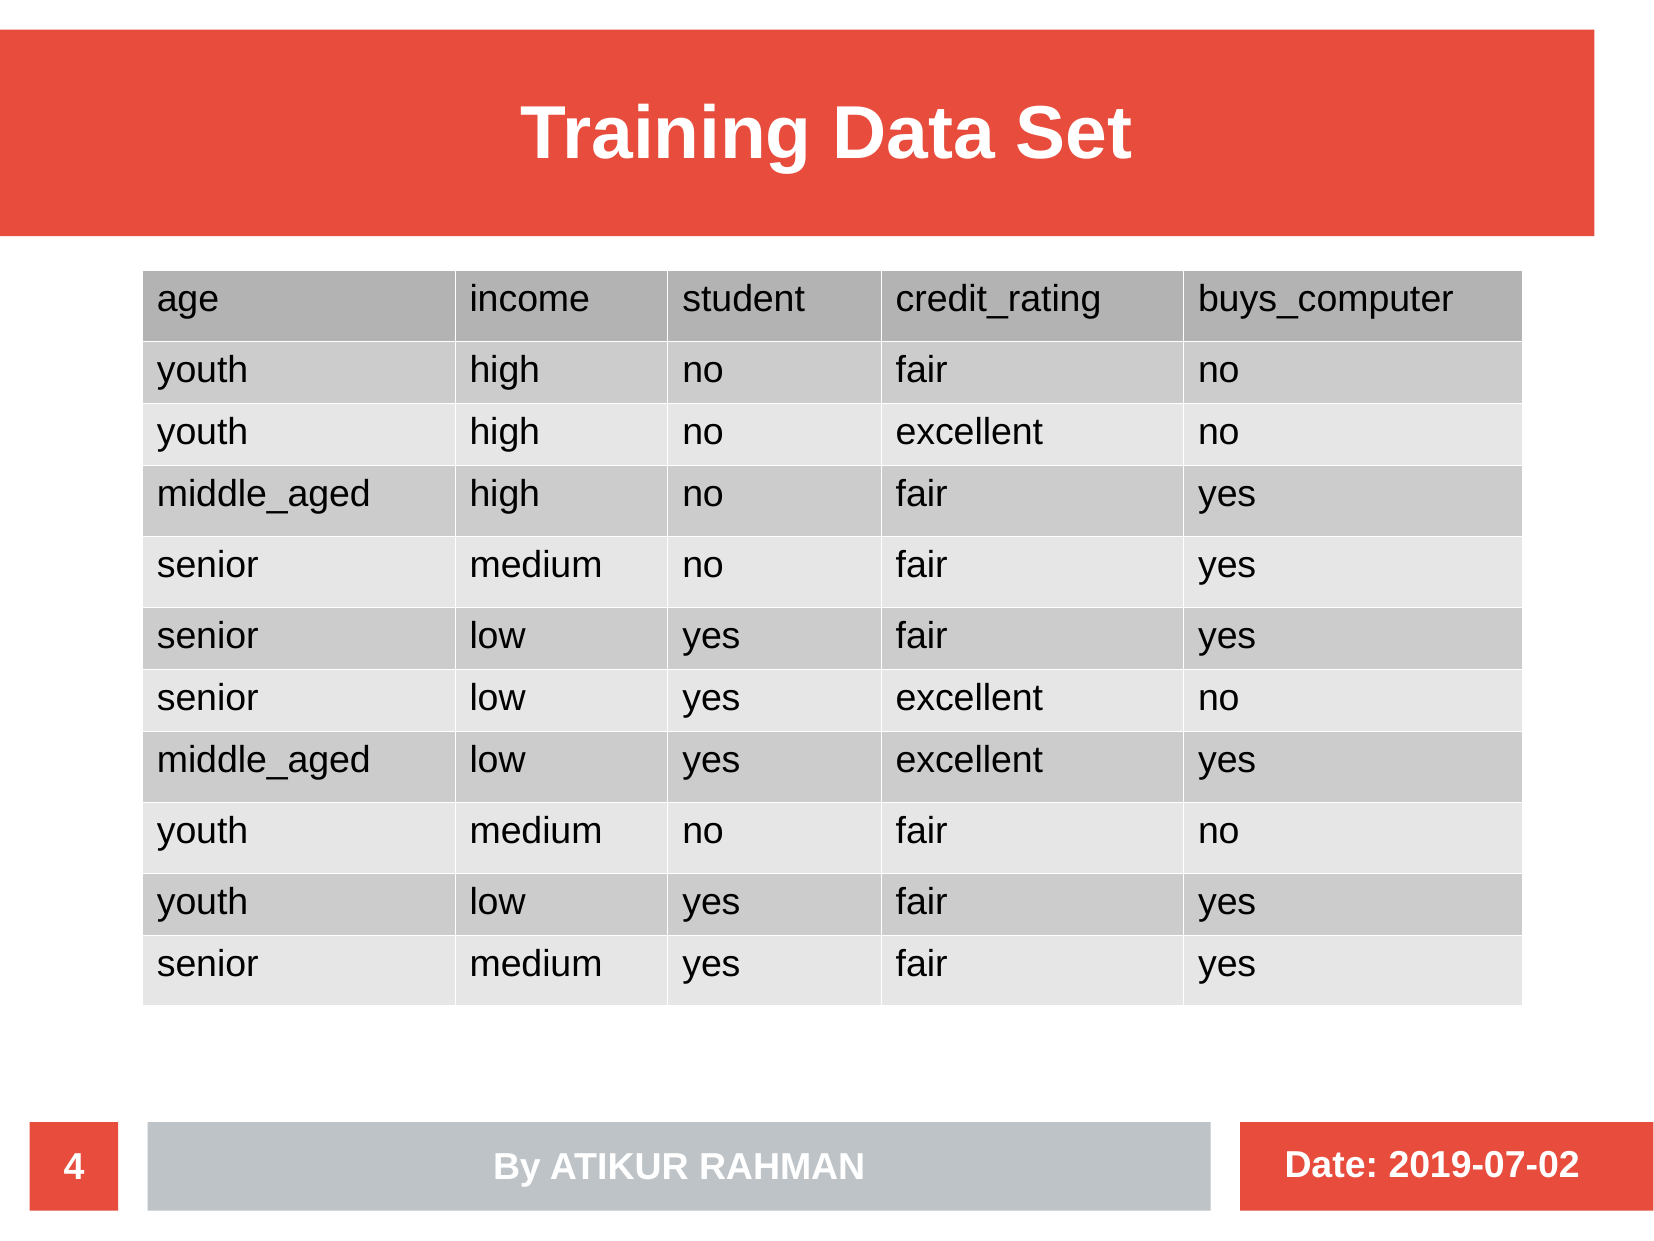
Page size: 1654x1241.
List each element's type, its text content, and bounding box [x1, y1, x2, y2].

table_cell no [668, 537, 881, 607]
table_cell excellent [882, 404, 1183, 465]
table_cell yes [1184, 874, 1522, 935]
table_cell yes [668, 608, 881, 669]
table_cell yes [1184, 466, 1522, 536]
table_cell no [668, 404, 881, 465]
table_cell no [1184, 670, 1522, 731]
table_cell no [1184, 803, 1522, 873]
table_cell medium [456, 803, 667, 873]
table_cell fair [882, 537, 1183, 607]
table_cell yes [668, 670, 881, 731]
table_cell senior [143, 936, 455, 1005]
table_header credit_rating [882, 271, 1183, 341]
table_cell yes [668, 936, 881, 1005]
table_header age [143, 271, 455, 341]
table_cell fair [882, 803, 1183, 873]
table_cell yes [1184, 936, 1522, 1005]
table_cell medium [456, 936, 667, 1005]
table_cell fair [882, 342, 1183, 403]
table_cell high [456, 342, 667, 403]
table_header income [456, 271, 667, 341]
table_cell high [456, 466, 667, 536]
table_cell yes [668, 732, 881, 802]
table_cell low [456, 874, 667, 935]
table_cell low [456, 732, 667, 802]
table_cell fair [882, 466, 1183, 536]
title Training Data Set [266, 59, 1388, 207]
table_cell senior [143, 608, 455, 669]
table_header student [668, 271, 881, 341]
table_cell youth [143, 404, 455, 465]
table_cell yes [668, 874, 881, 935]
table_cell no [668, 803, 881, 873]
table_cell no [1184, 404, 1522, 465]
table_cell fair [882, 936, 1183, 1005]
table_cell yes [1184, 608, 1522, 669]
table_cell no [668, 466, 881, 536]
table_cell middle_aged [143, 466, 455, 536]
table_cell excellent [882, 732, 1183, 802]
table_cell yes [1184, 732, 1522, 802]
table_cell senior [143, 670, 455, 731]
table_cell yes [1184, 537, 1522, 607]
table_cell middle_aged [143, 732, 455, 802]
table_cell medium [456, 537, 667, 607]
table_cell low [456, 670, 667, 731]
table_cell high [456, 404, 667, 465]
table_cell youth [143, 803, 455, 873]
table_cell low [456, 608, 667, 669]
table_cell fair [882, 874, 1183, 935]
table_cell senior [143, 537, 455, 607]
table_cell no [668, 342, 881, 403]
table_header buys_computer [1184, 271, 1522, 341]
table_cell youth [143, 342, 455, 403]
table_cell fair [882, 608, 1183, 669]
table_cell no [1184, 342, 1522, 403]
table_cell excellent [882, 670, 1183, 731]
table_cell youth [143, 874, 455, 935]
